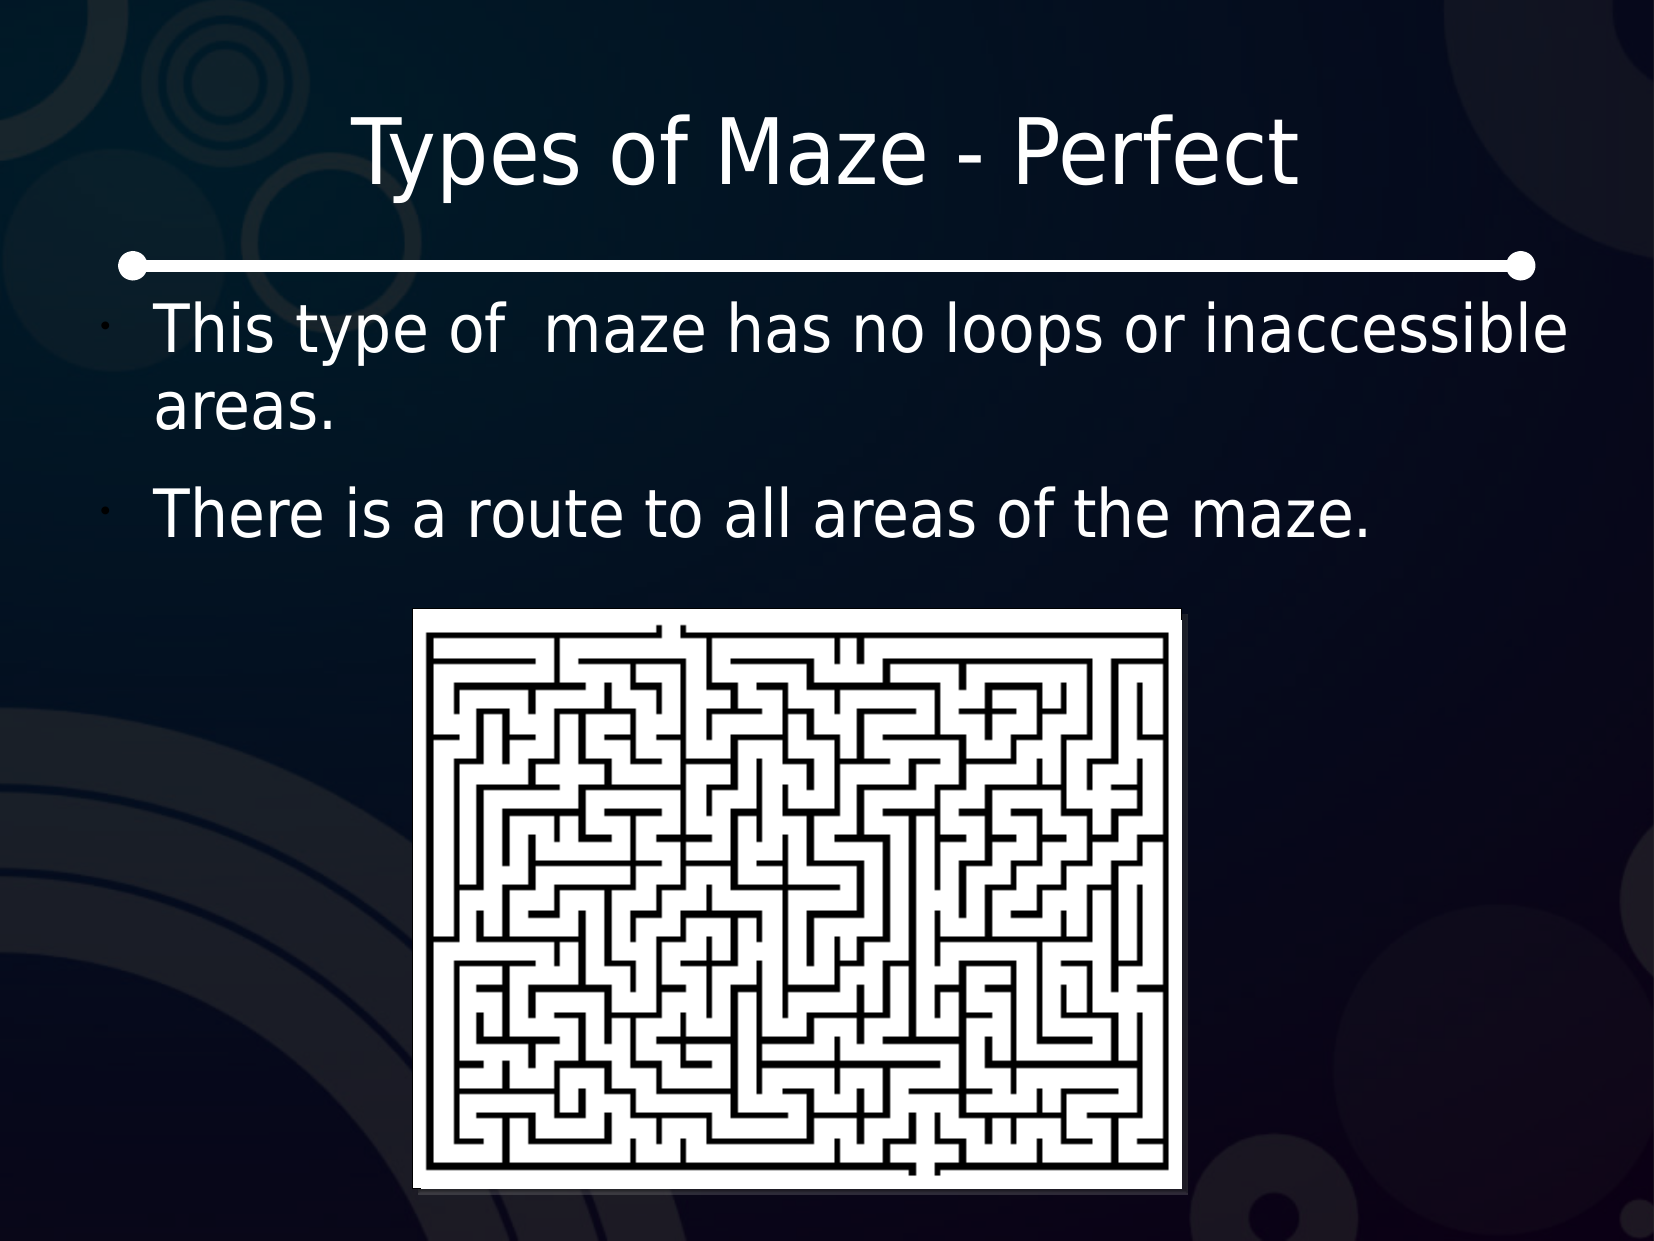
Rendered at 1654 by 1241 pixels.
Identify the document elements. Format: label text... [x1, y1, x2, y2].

picture [0, 0, 1654, 1241]
text_box [412, 1094, 421, 1189]
title Types of Maze - Perfect [82, 56, 1571, 250]
list This type of maze has no loops or inaccessible areas. There is a route to all areas of the maze. [82, 290, 1571, 1094]
